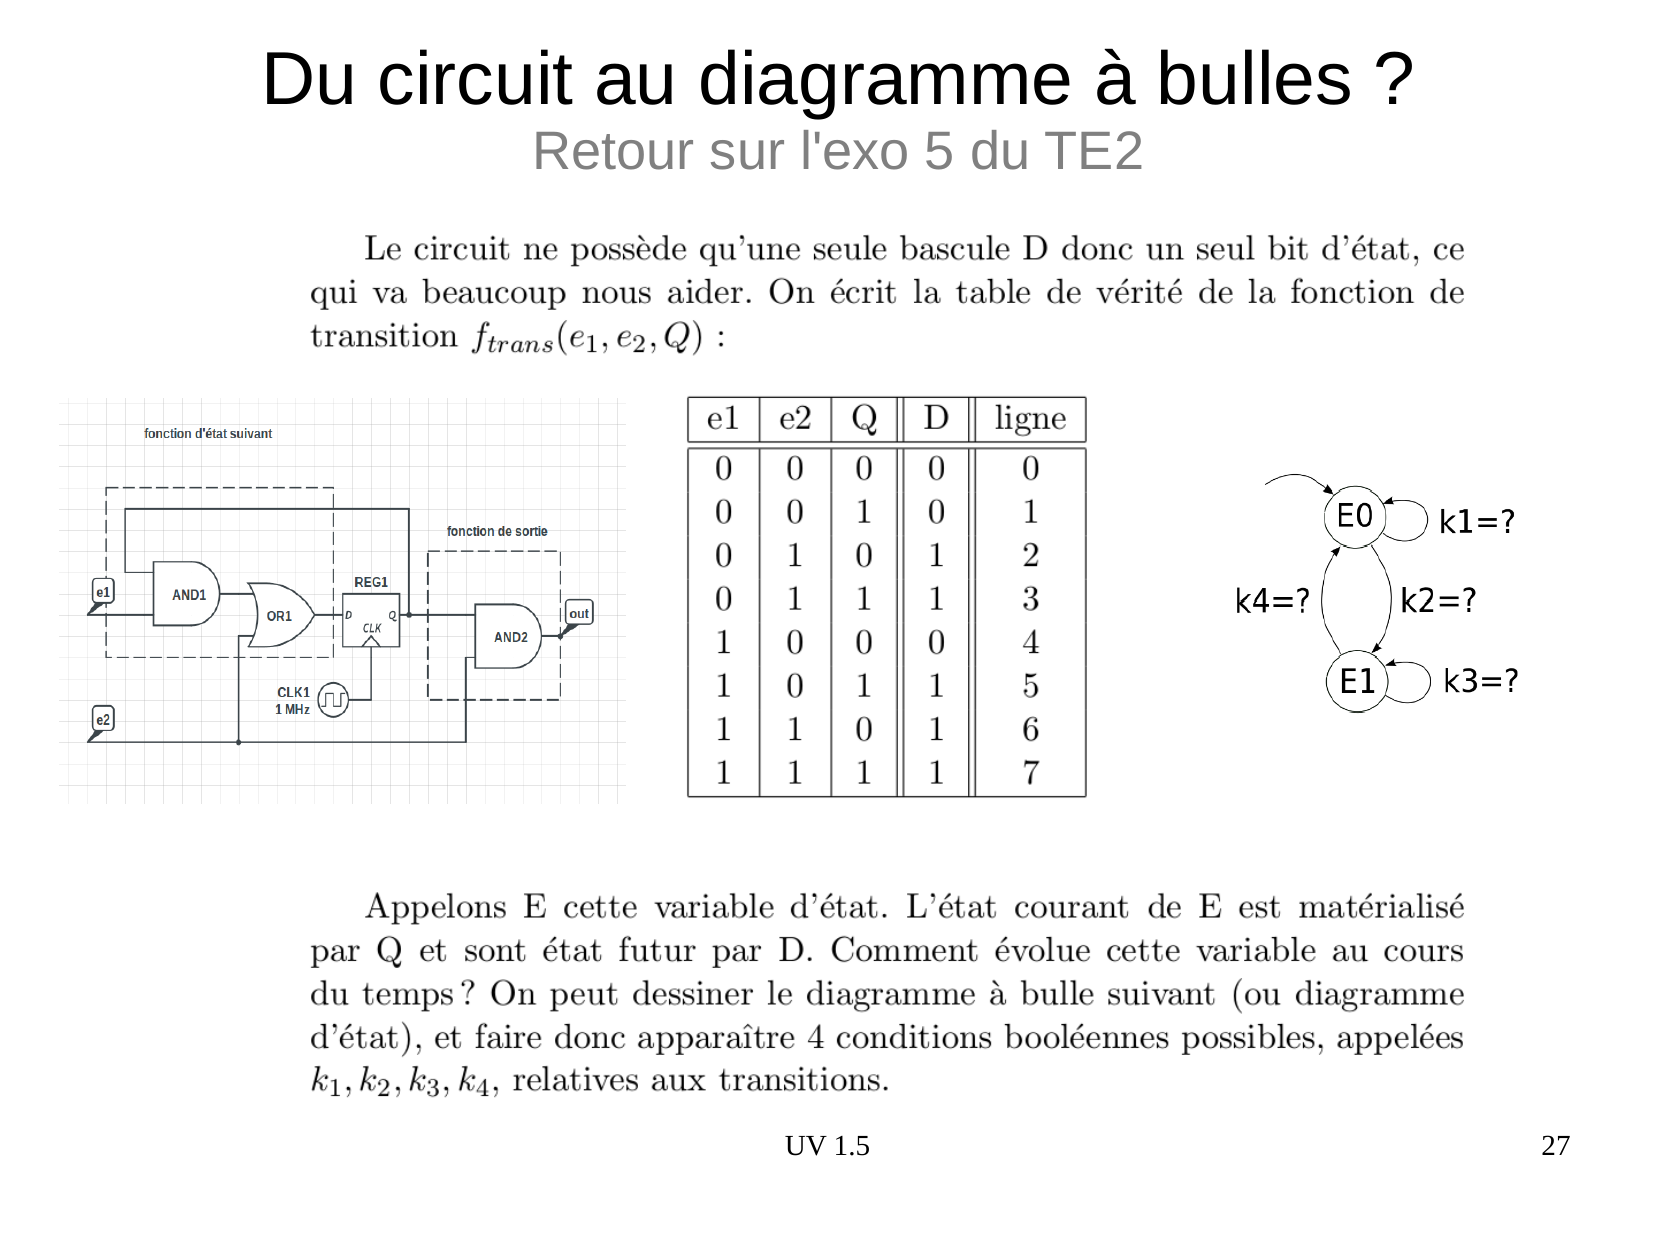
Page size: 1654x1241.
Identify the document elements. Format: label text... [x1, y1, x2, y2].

picture [59, 224, 1571, 1111]
title Du circuit au diagramme à bulles ? Retour sur l'exo 5 du TE2 [94, 5, 1583, 213]
